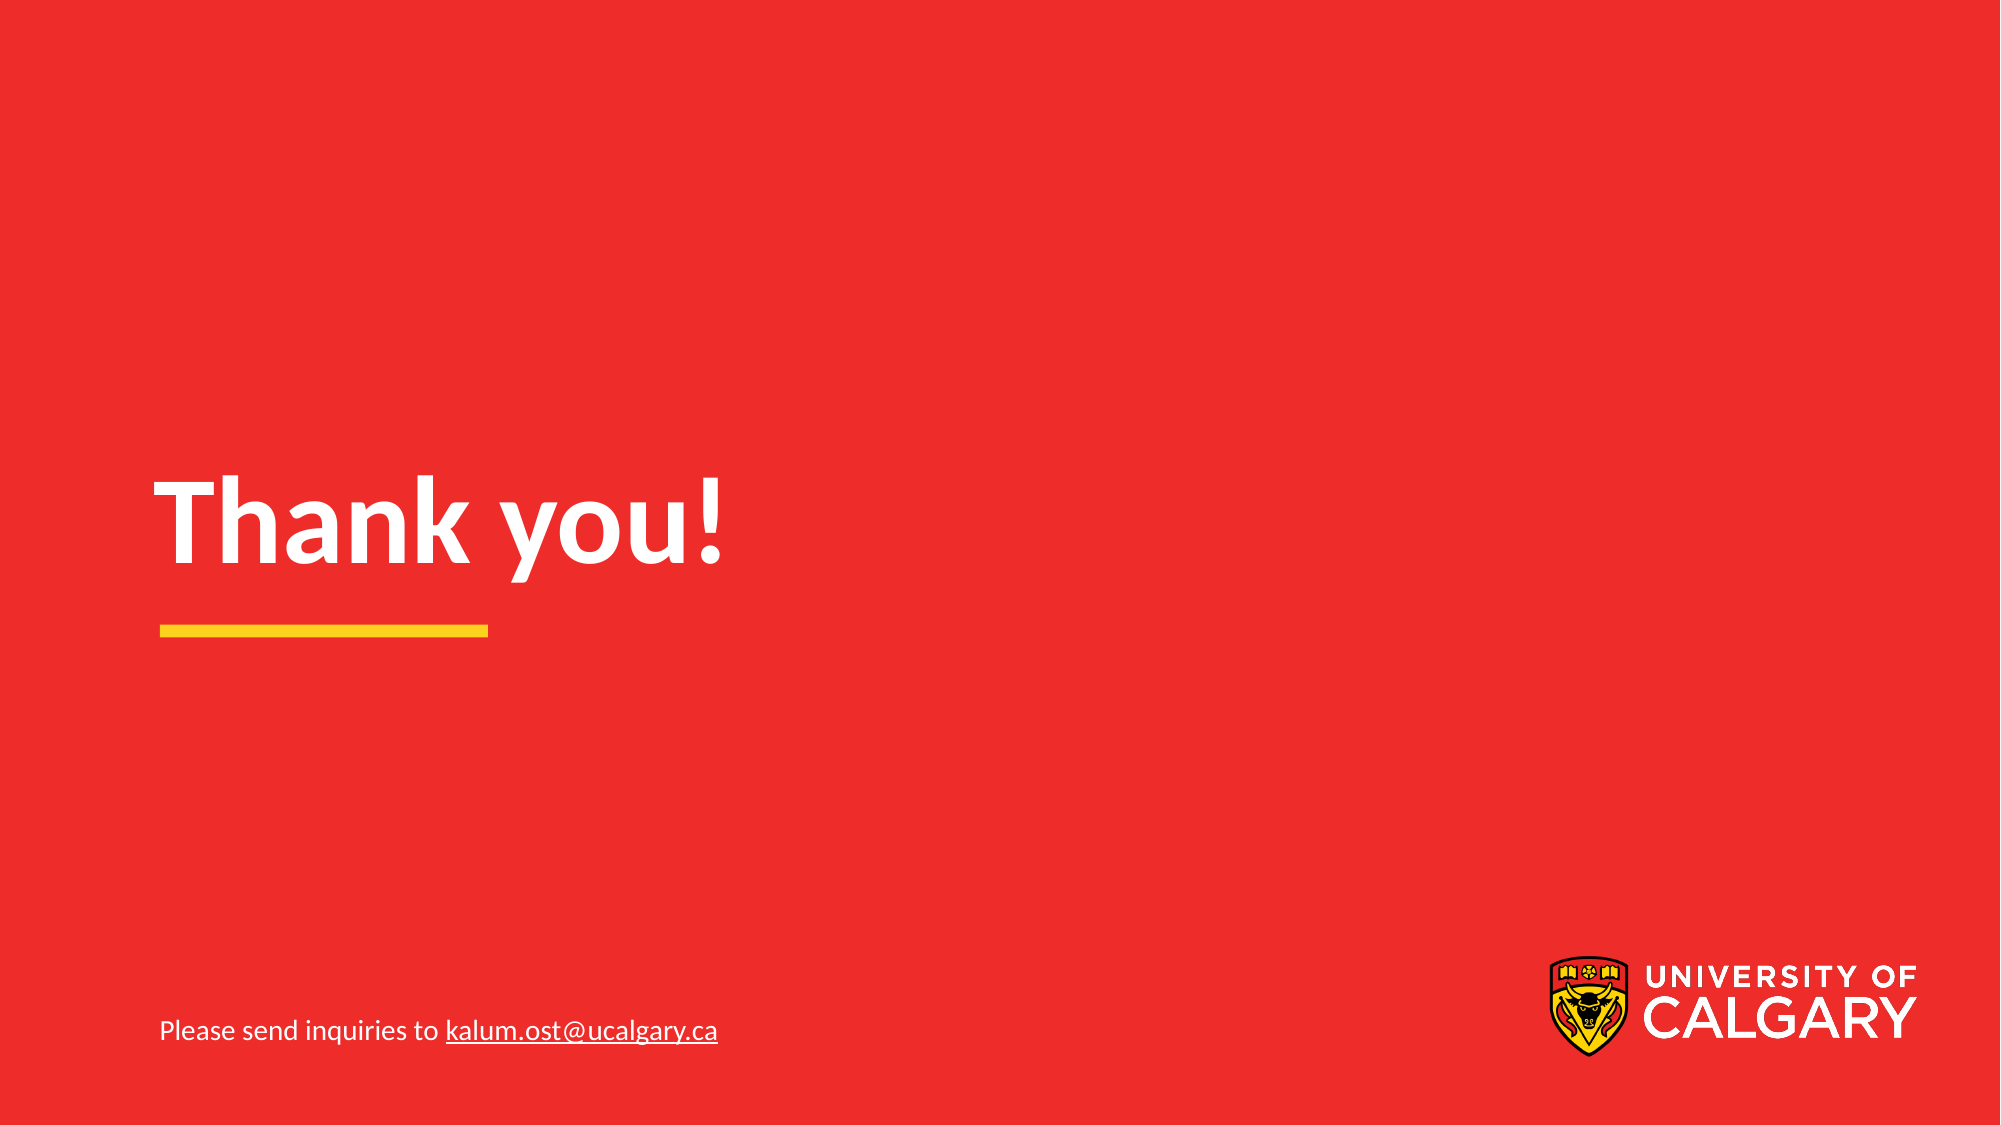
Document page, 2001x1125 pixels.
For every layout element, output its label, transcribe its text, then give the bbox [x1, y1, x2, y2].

picture [1508, 924, 1958, 1079]
list Please send inquiries to kalum.ost@ucalgary.ca [144, 898, 1366, 1054]
title Thank you! [138, 160, 1639, 598]
